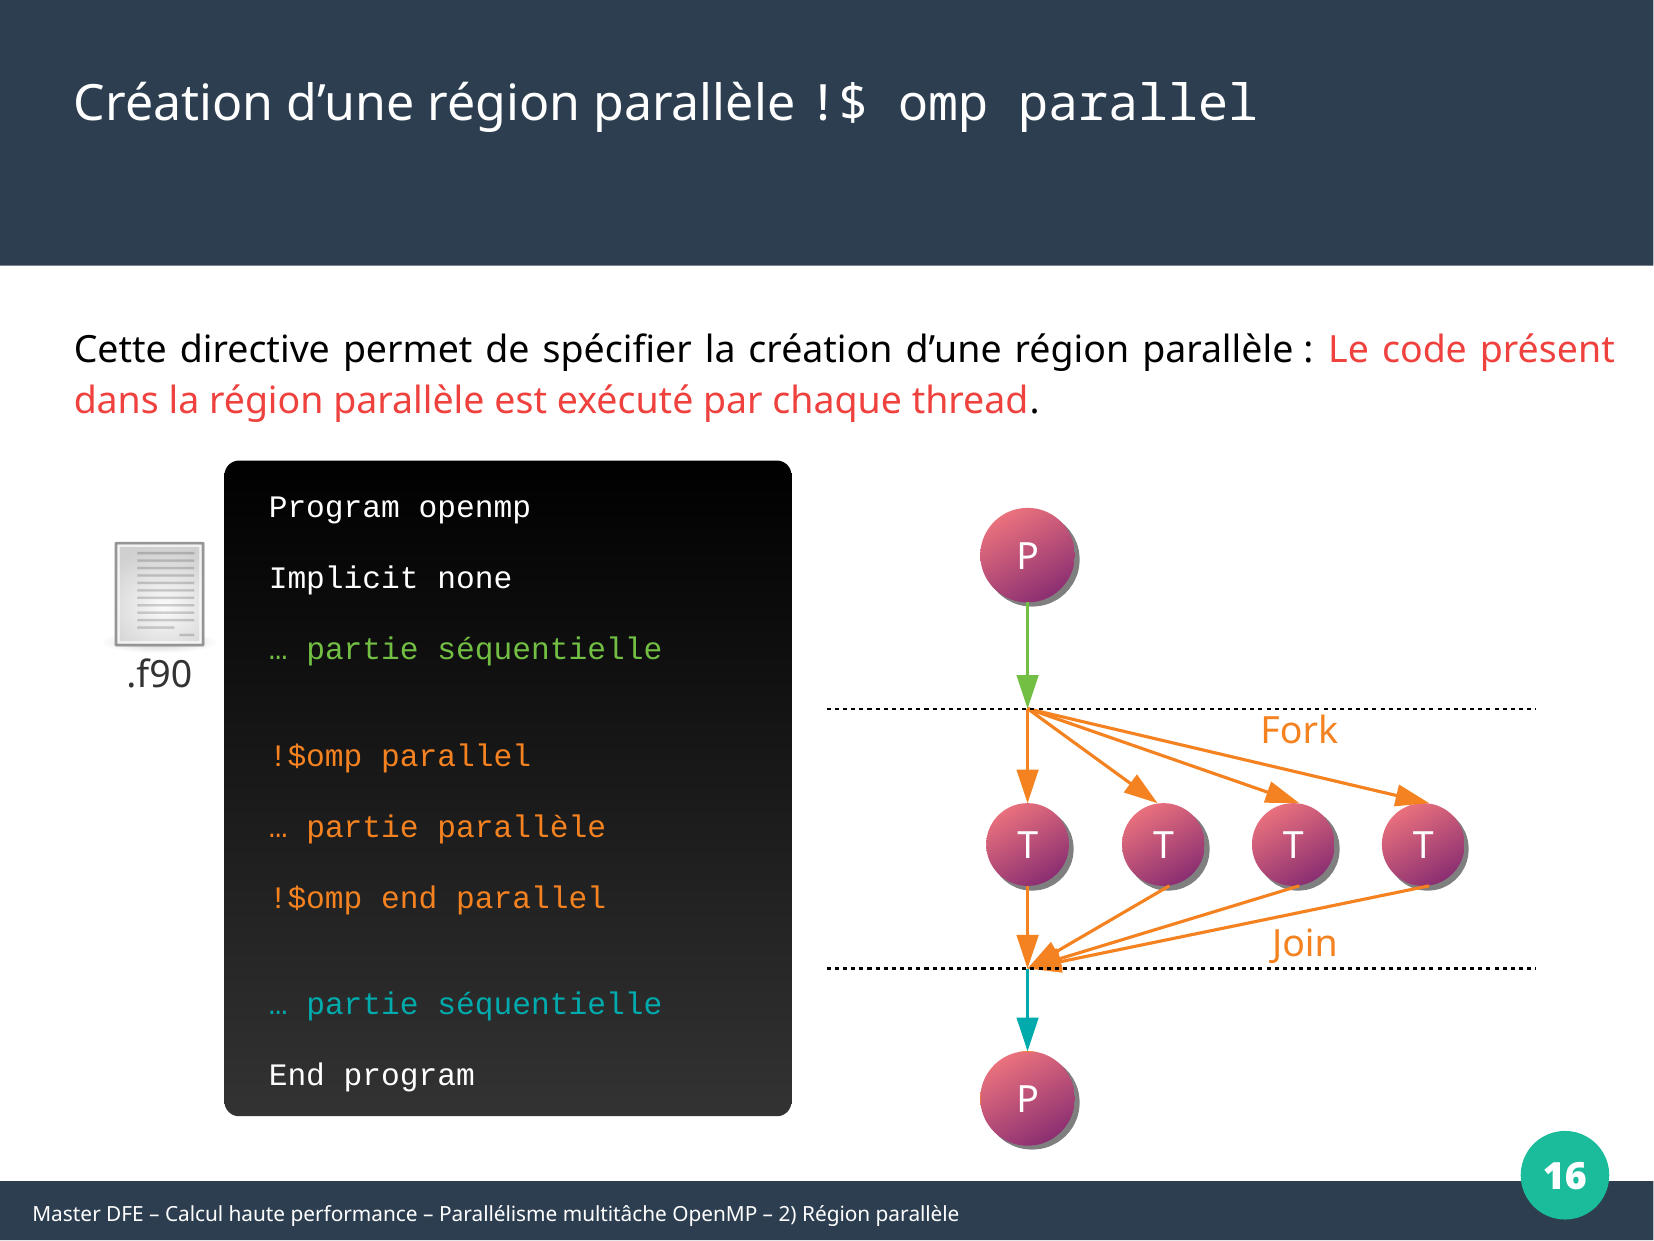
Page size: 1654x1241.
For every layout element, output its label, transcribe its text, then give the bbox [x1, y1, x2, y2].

text_box P [980, 507, 1075, 603]
text_box Création d’une région parallèle !$ omp parallel [59, 59, 1477, 142]
text_box T [1251, 803, 1335, 886]
text_box [224, 460, 792, 1117]
text_box Master DFE – Calcul haute performance – Parallélisme multitâche OpenMP – 2) Région parallèle [17, 1191, 1436, 1235]
text_box Cette directive permet de spécifier la création d’une région parallèle : Le code présent dans la région parallèle est exécuté par chaque thread. [59, 314, 1630, 584]
text_box Join [1151, 908, 1459, 975]
text_box Program openmp Implicit none … partie séquentielle !$omp parallel … partie parallèle !$omp end parallel … partie séquentielle End program [254, 484, 745, 1103]
picture [100, 537, 219, 640]
text_box Fork [1145, 696, 1453, 762]
text_box P [980, 1051, 1075, 1146]
text_box T [1381, 803, 1465, 886]
text_box T [1122, 803, 1205, 886]
text_box T [986, 803, 1069, 886]
text_box .f90 [82, 640, 237, 706]
